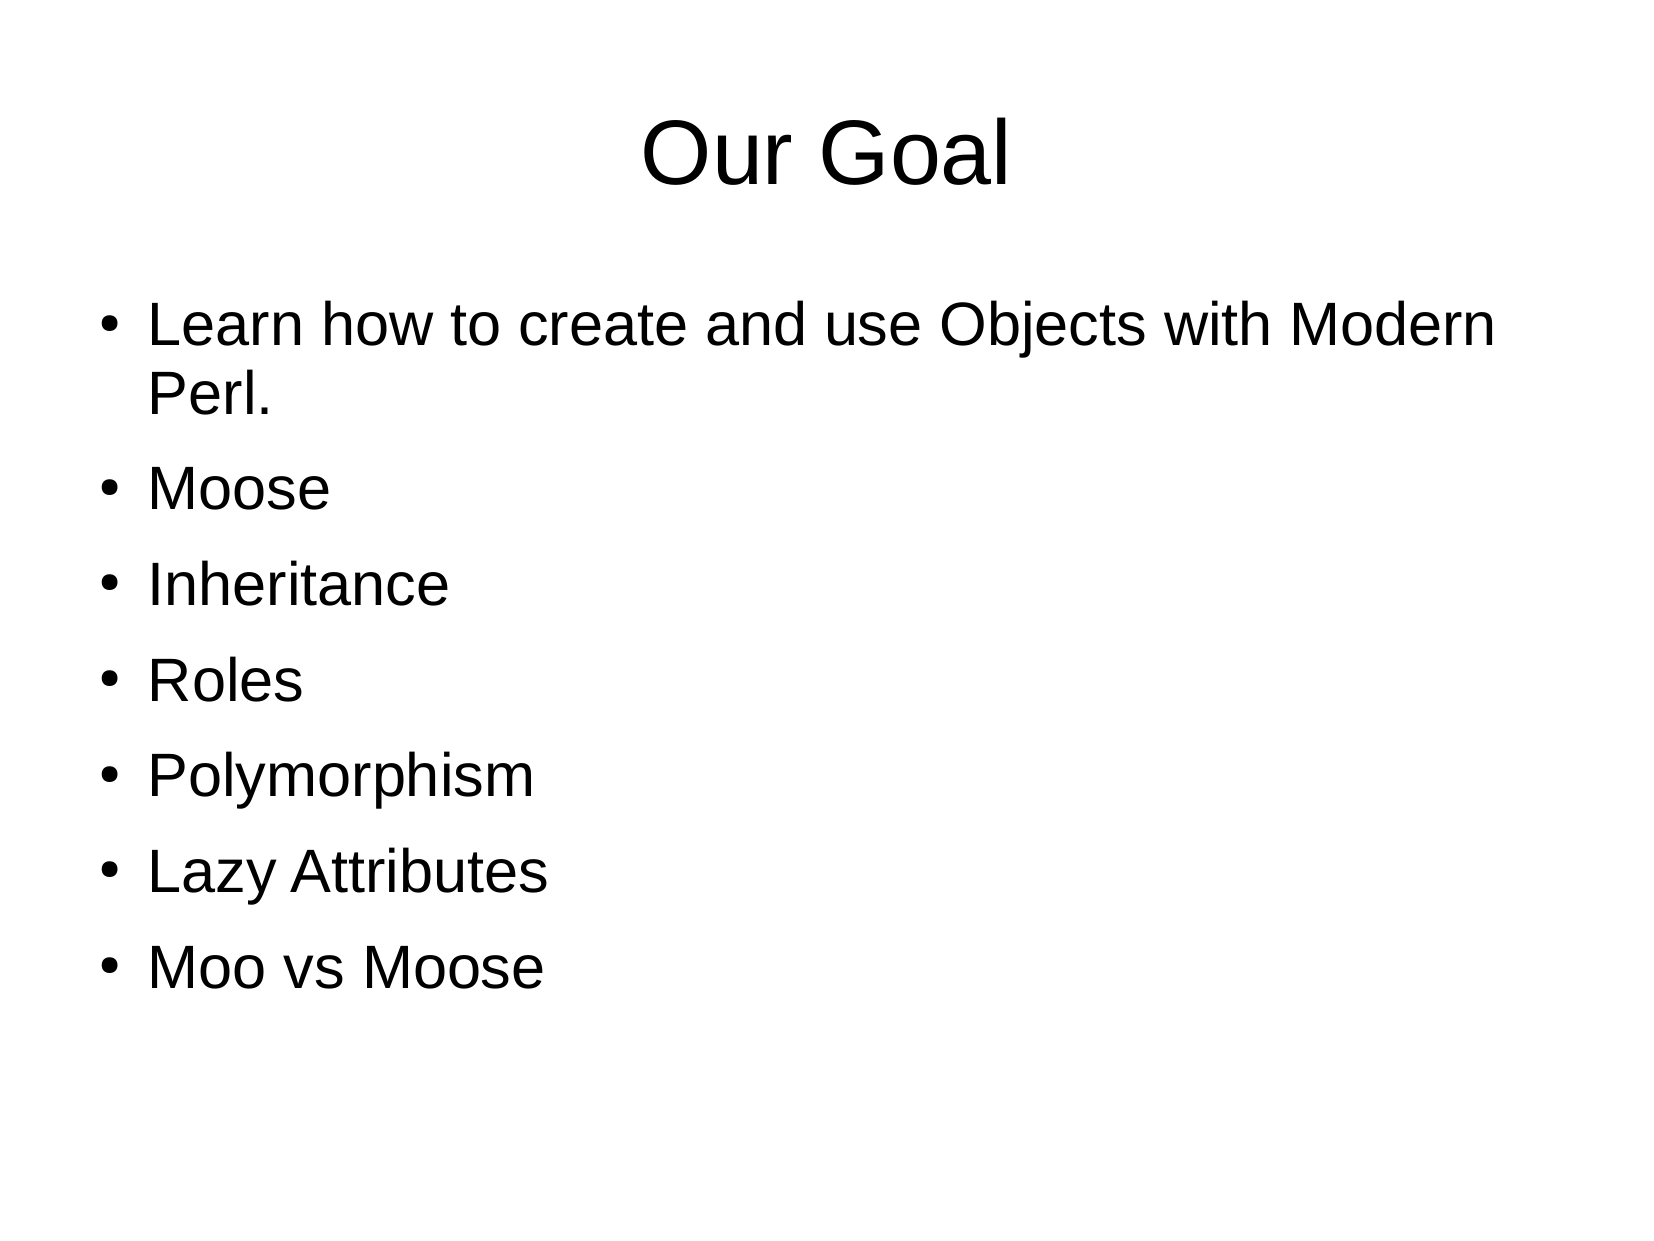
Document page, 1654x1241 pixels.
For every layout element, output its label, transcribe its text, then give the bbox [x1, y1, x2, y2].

list Learn how to create and use Objects with Modern Perl. Moose Inheritance Roles Polymorphism Lazy Attributes Moo vs Moose [82, 290, 1571, 1010]
title Our Goal [82, 49, 1571, 257]
